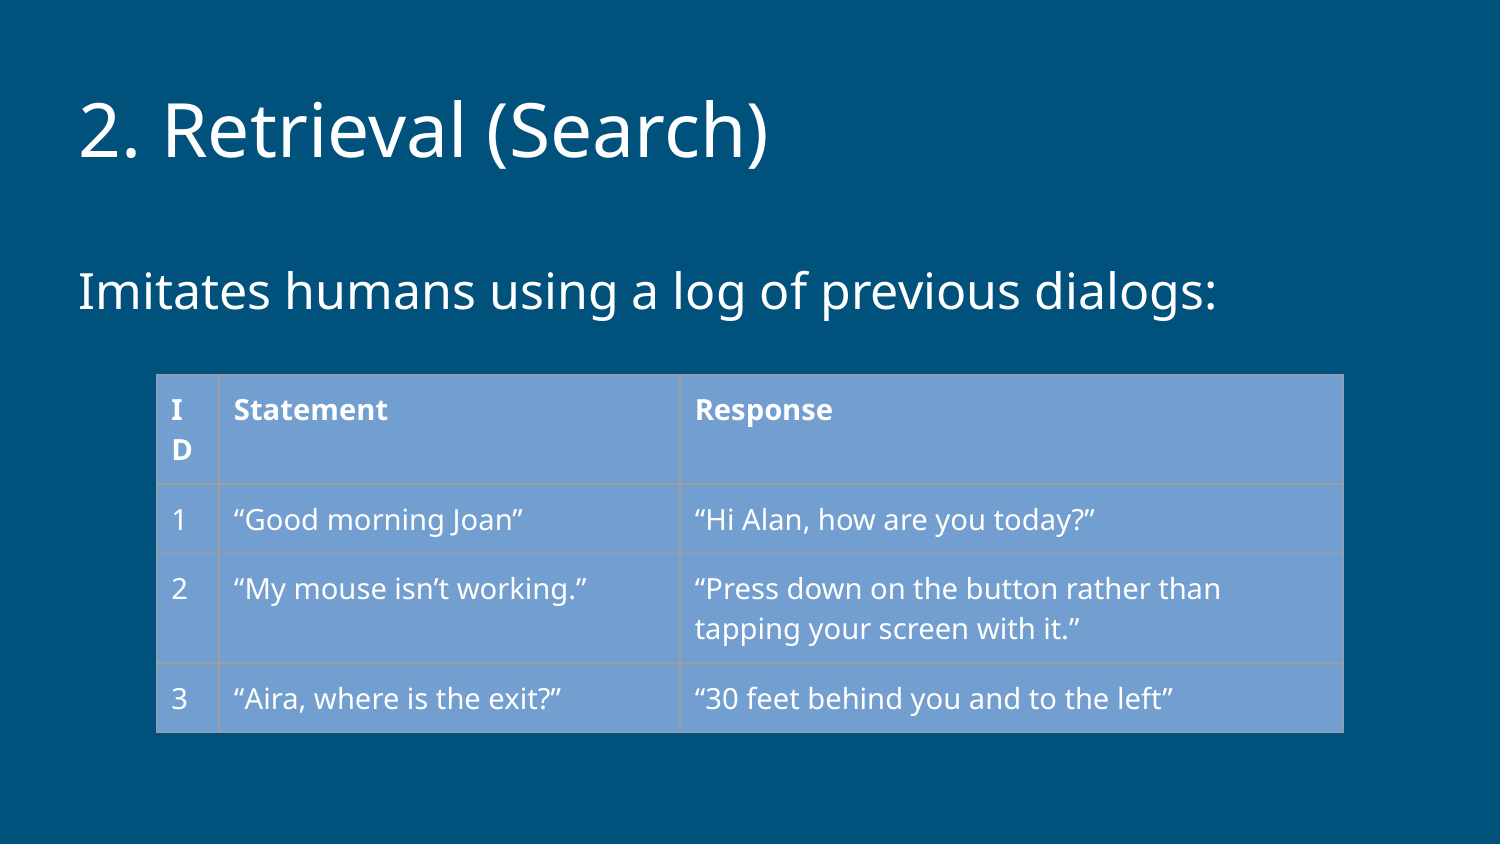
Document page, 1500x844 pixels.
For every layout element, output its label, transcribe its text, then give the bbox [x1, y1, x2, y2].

table_cell “Press down on the button rather than tapping your screen with it.” [681, 554, 1343, 662]
table_cell “30 feet behind you and to the left” [681, 664, 1343, 732]
table_cell “Good morning Joan” [220, 485, 679, 553]
table_cell 2 [157, 554, 218, 662]
list Imitates humans using a log of previous dialogs: [63, 244, 1437, 750]
table_header Statement [220, 375, 679, 483]
table_cell “Hi Alan, how are you today?” [681, 485, 1343, 553]
table_header ID [157, 375, 218, 483]
table_header Response [681, 375, 1343, 483]
table_cell “My mouse isn’t working.” [220, 554, 679, 662]
table_cell “Aira, where is the exit?” [220, 664, 679, 732]
table_cell 1 [157, 485, 218, 553]
table_cell 3 [157, 664, 218, 732]
title 2. Retrieval (Search) [63, 75, 1437, 188]
